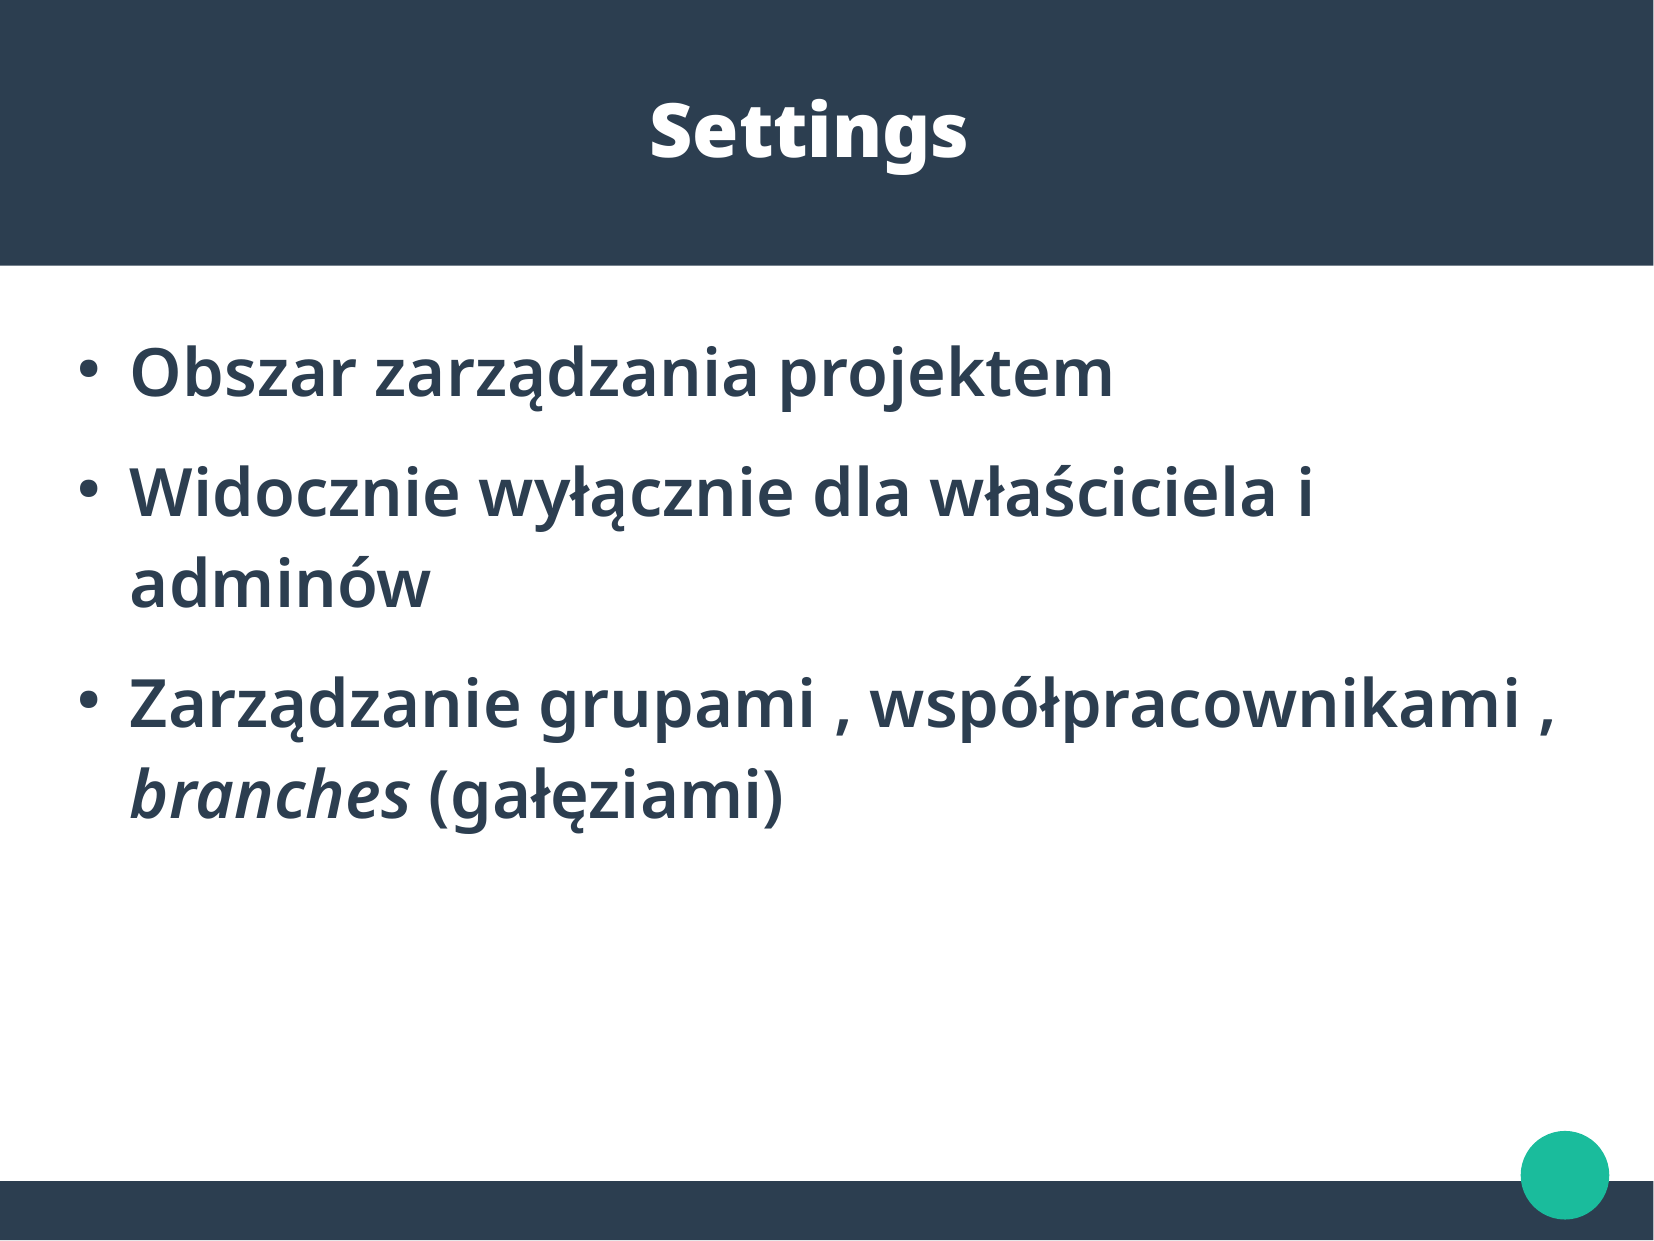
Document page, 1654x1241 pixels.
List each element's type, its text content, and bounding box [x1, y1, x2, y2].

list Obszar zarządzania projektem Widocznie wyłącznie dla właściciela i adminów Zarządzanie grupami , współpracownikami , branches (gałęziami) [59, 324, 1595, 1152]
title Settings [59, 49, 1595, 207]
